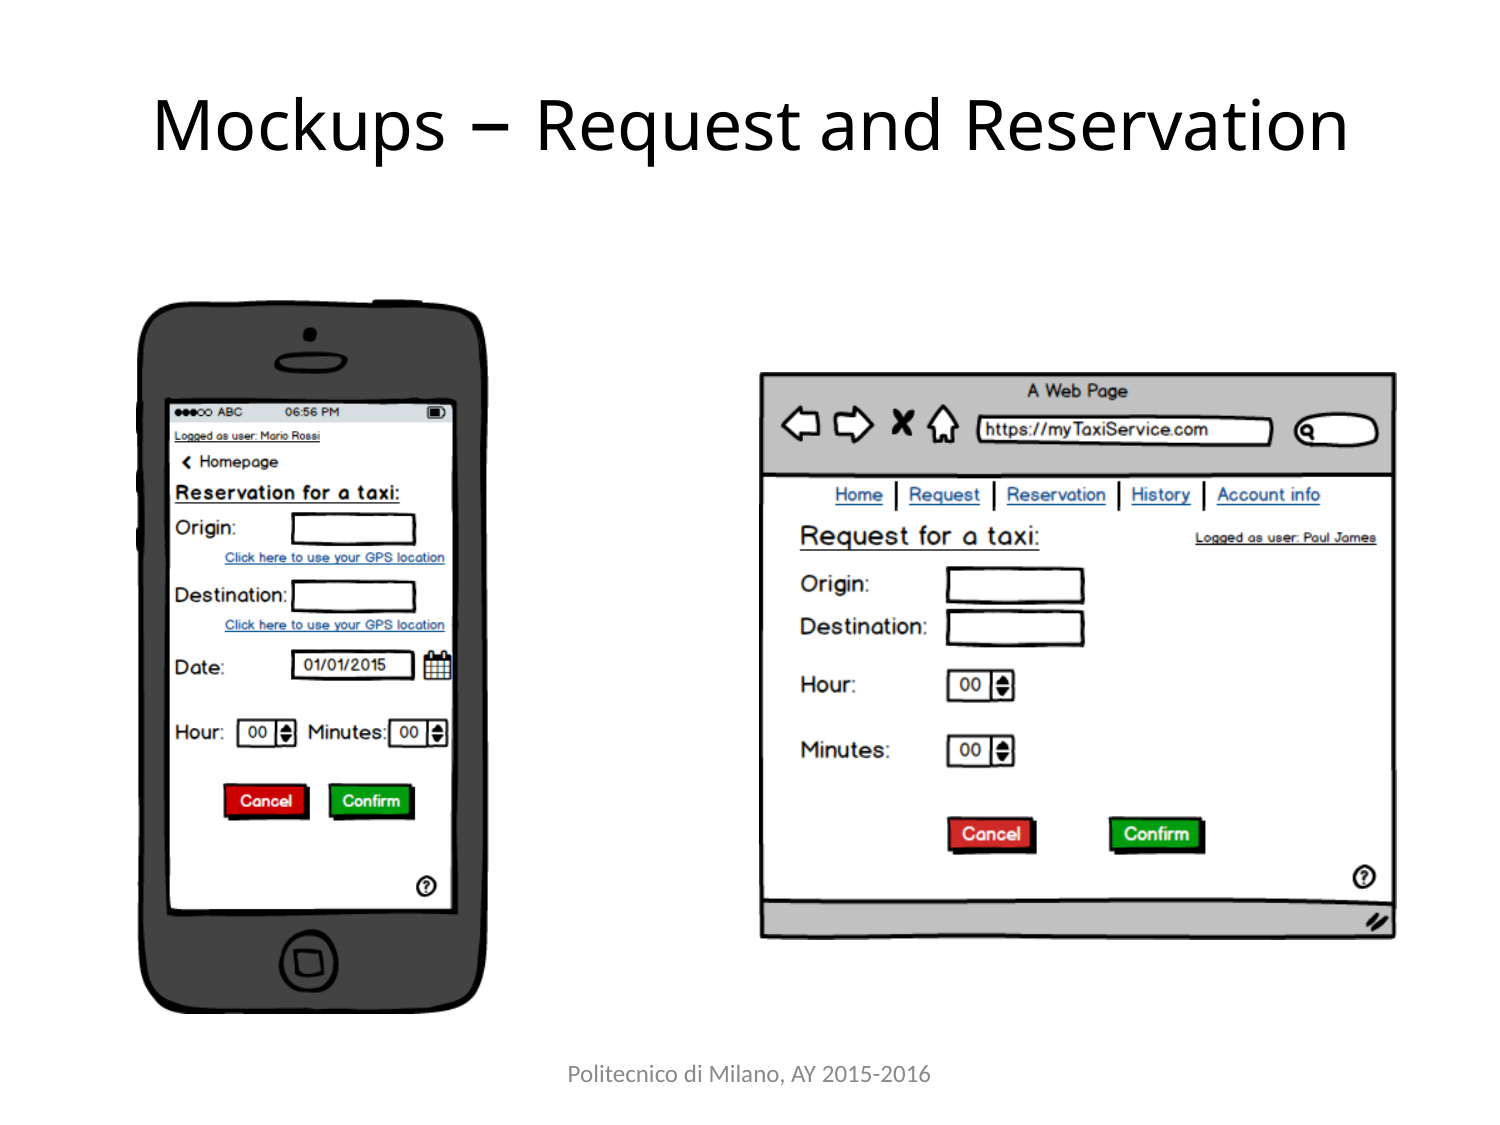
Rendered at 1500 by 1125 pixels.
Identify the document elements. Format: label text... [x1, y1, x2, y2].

picture [759, 373, 1397, 940]
title Mockups – Request and Reservation [136, 59, 1397, 186]
text_box Politecnico di Milano, AY 2015-2016 [496, 1042, 1004, 1103]
picture [136, 299, 489, 1014]
